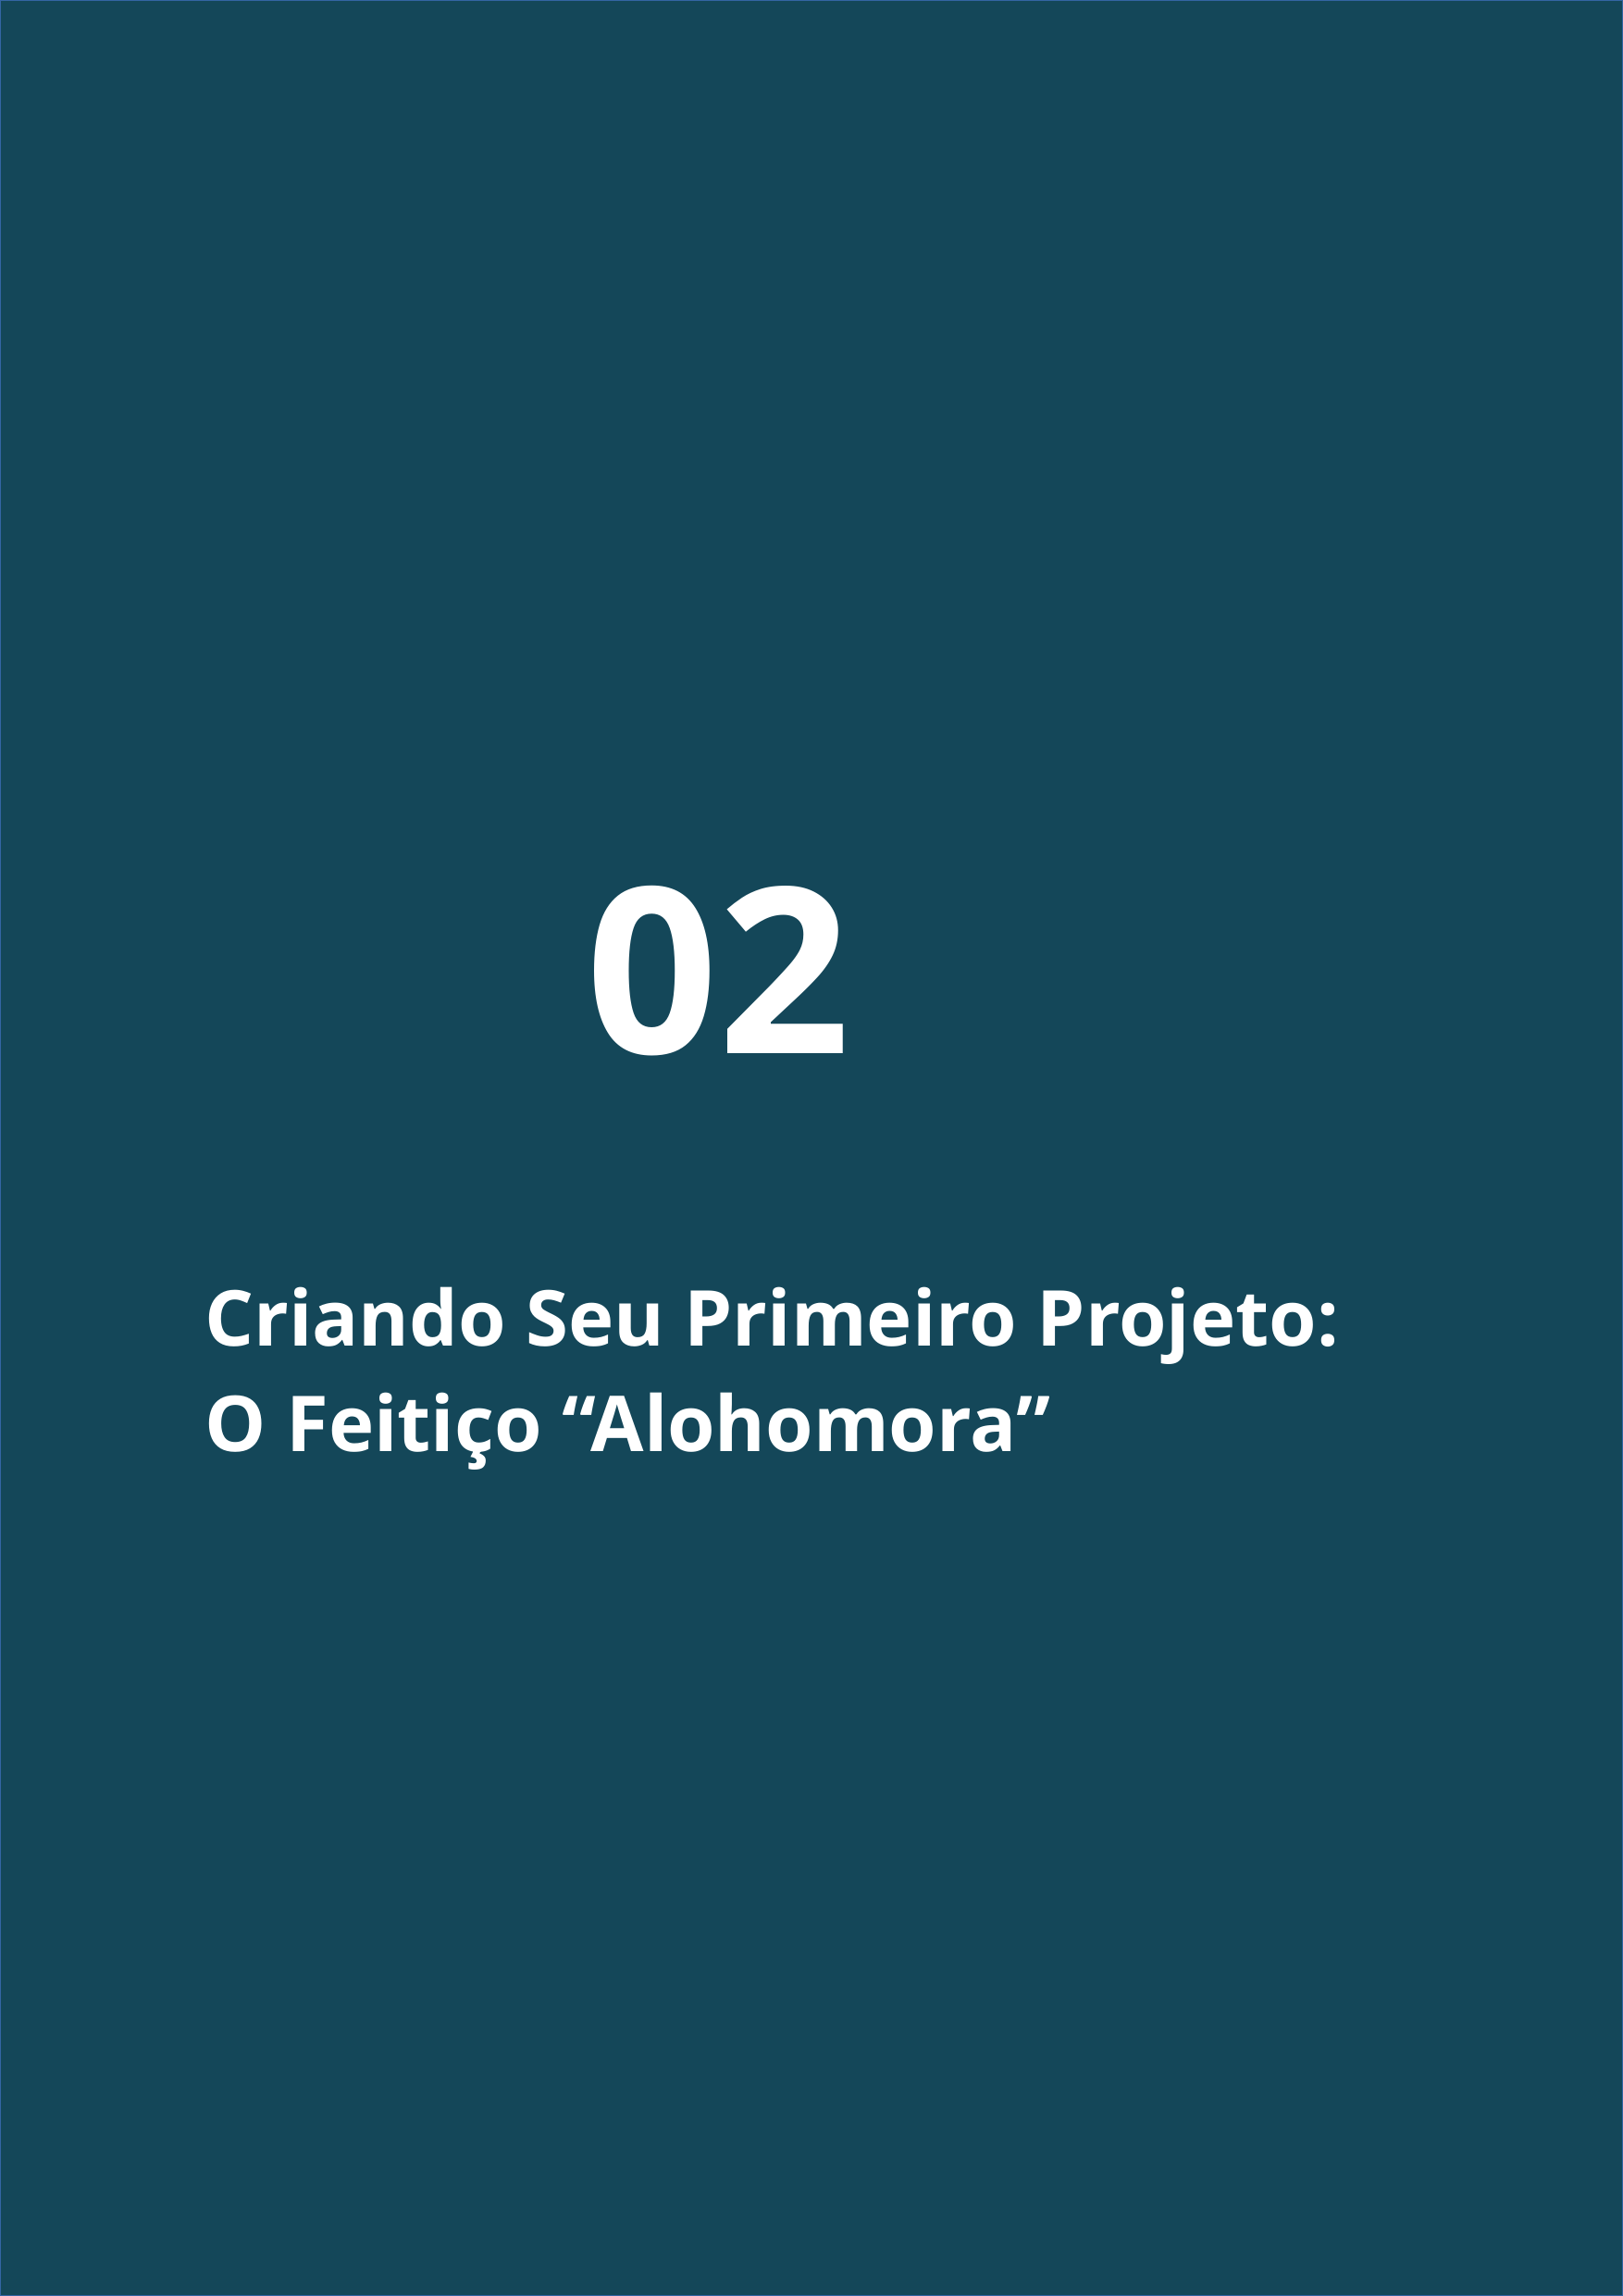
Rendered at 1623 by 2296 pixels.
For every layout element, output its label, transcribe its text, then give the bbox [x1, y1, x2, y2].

text_box Criando Seu Primeiro Projeto: O Feitiço “Alohomora” [191, 1257, 1421, 1586]
text_box 02 [572, 799, 1065, 1171]
text_box [0, 0, 1623, 2296]
